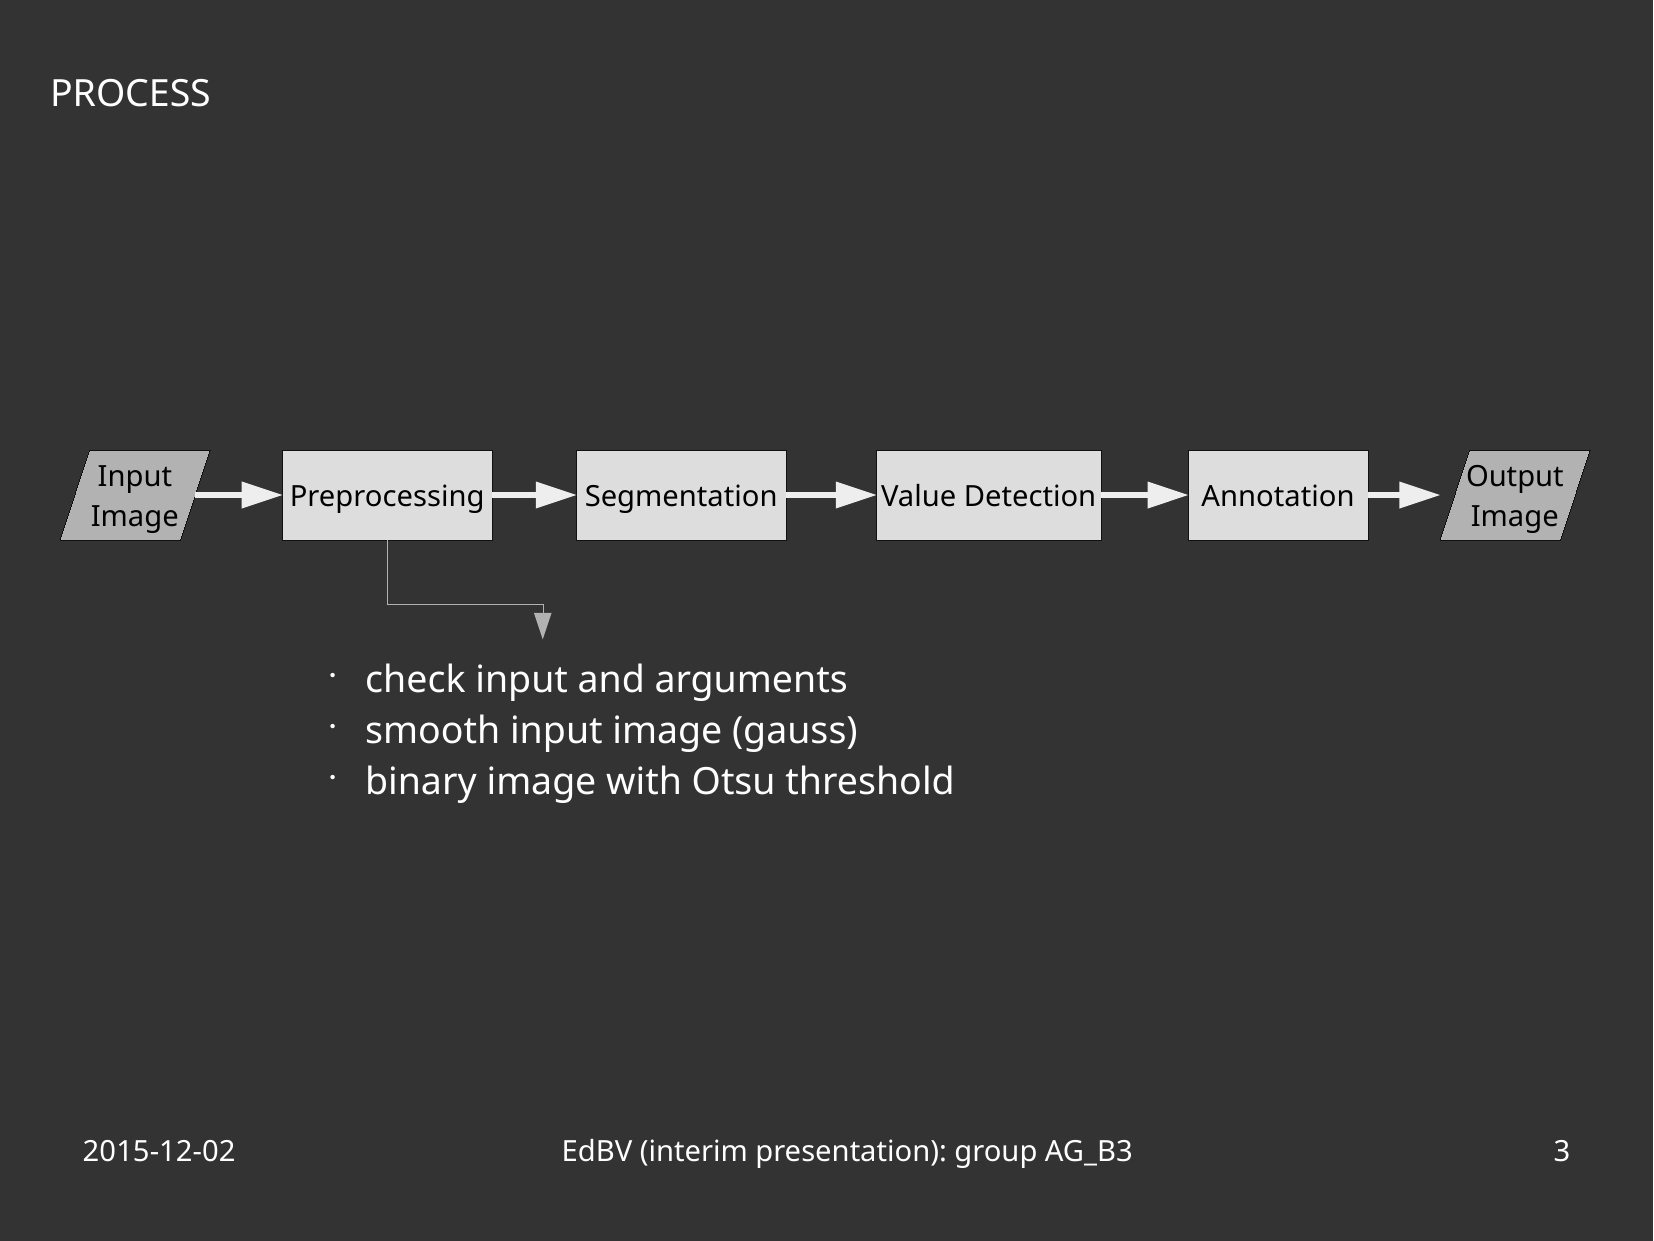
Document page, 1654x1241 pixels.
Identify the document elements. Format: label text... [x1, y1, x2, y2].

text_box Input Image [60, 450, 211, 541]
text_box Value Detection [876, 450, 1102, 541]
text_box Annotation [1188, 450, 1369, 541]
text_box Segmentation [576, 450, 787, 541]
text_box Output Image [1440, 450, 1591, 541]
text_box PROCESS [35, 59, 238, 130]
text_box check input and arguments smooth input image (gauss) binary image with Otsu threshold [315, 645, 1066, 833]
text_box Preprocessing [282, 450, 493, 541]
